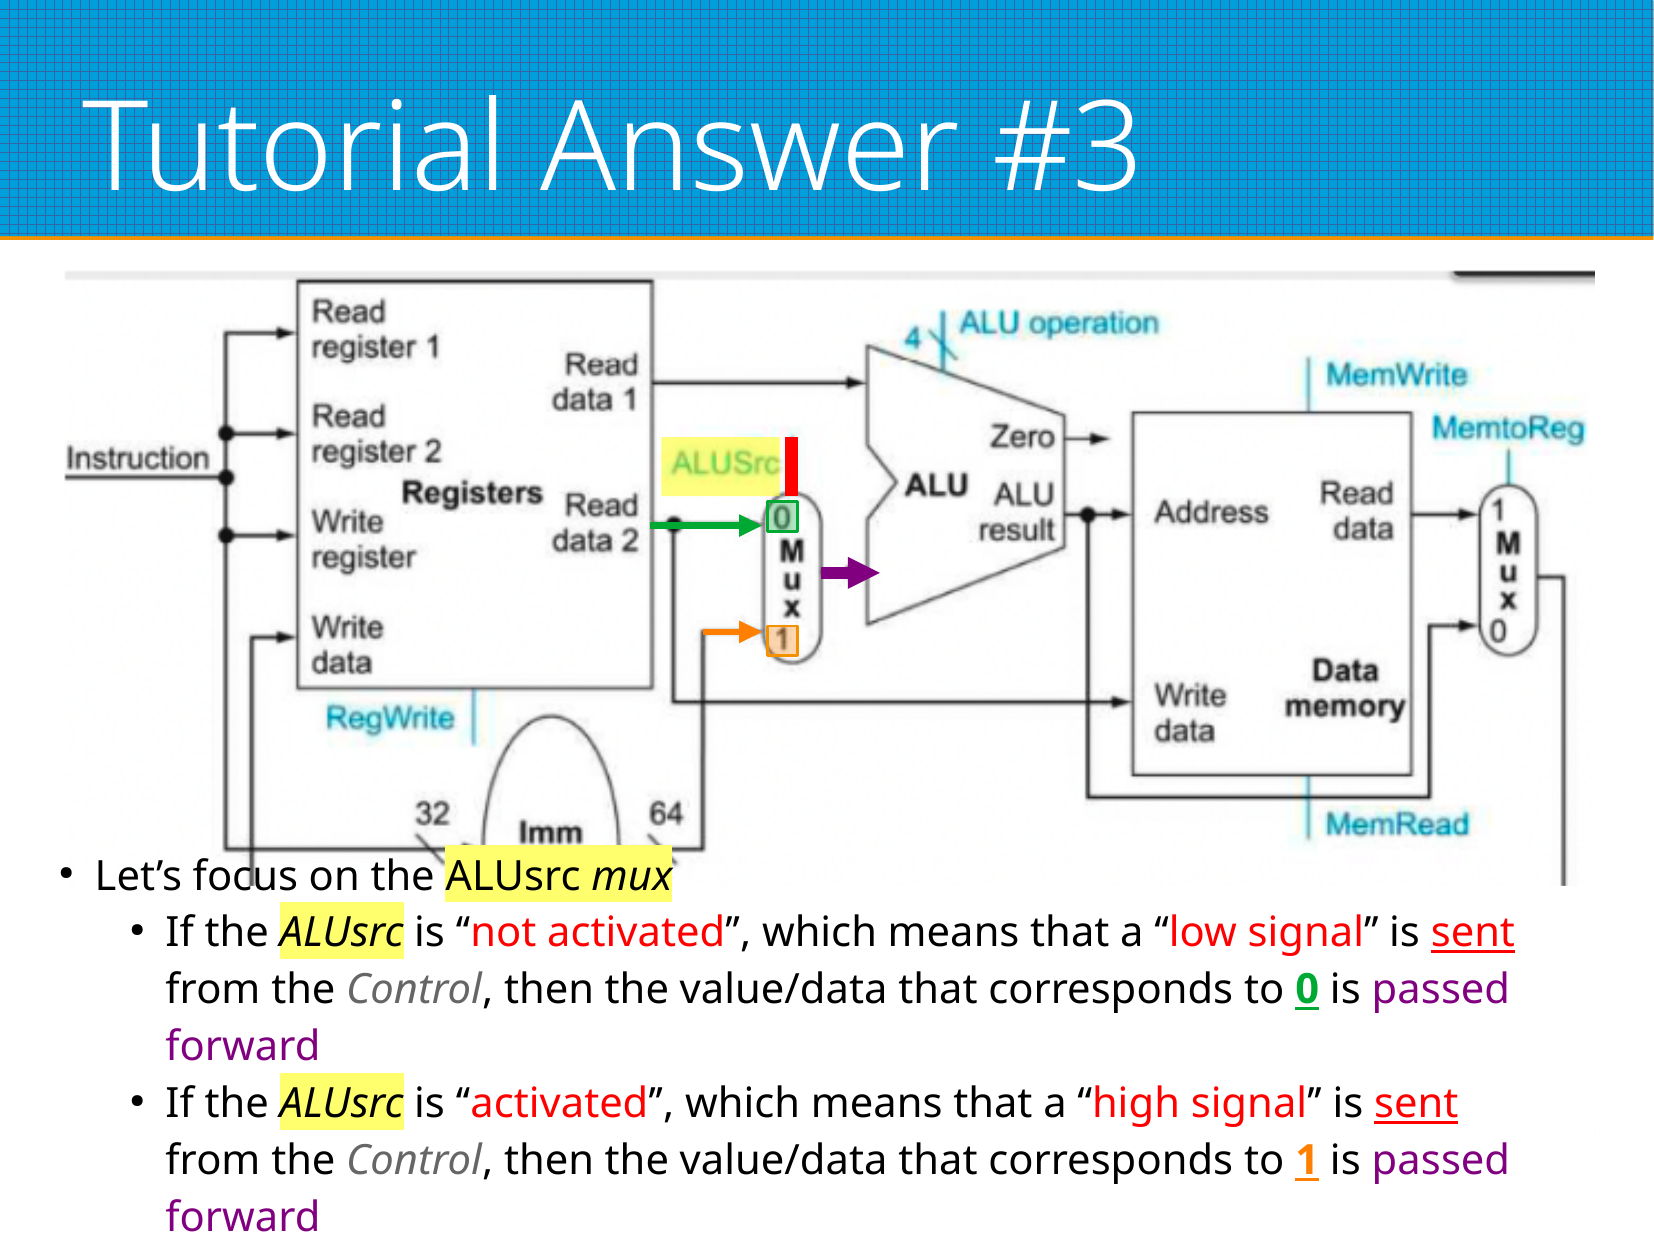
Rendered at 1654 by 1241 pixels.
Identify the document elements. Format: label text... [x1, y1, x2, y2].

picture [59, 265, 1595, 885]
text_box [767, 625, 798, 656]
picture [417, 870, 429, 877]
text_box Let’s focus on the ALUsrc mux If the ALUsrc is ‘‘not activated’’, which means that a ‘‘low signal’’ is sent from the Control, then the value/data that corresponds to 0 is passed forward If the ALUsrc is ‘‘activated’’, which means that a ‘‘high signal’’ is sent from the Control, then the value/data that corresponds to 1 is passed forward [53, 907, 1536, 1182]
picture [392, 870, 404, 885]
text_box [661, 437, 780, 497]
picture [122, 870, 134, 877]
title Tutorial Answer #3 [82, 19, 1571, 227]
text_box [767, 501, 798, 532]
picture [341, 870, 353, 885]
picture [213, 870, 226, 885]
text_box [29, 885, 1595, 1241]
picture [314, 870, 327, 885]
